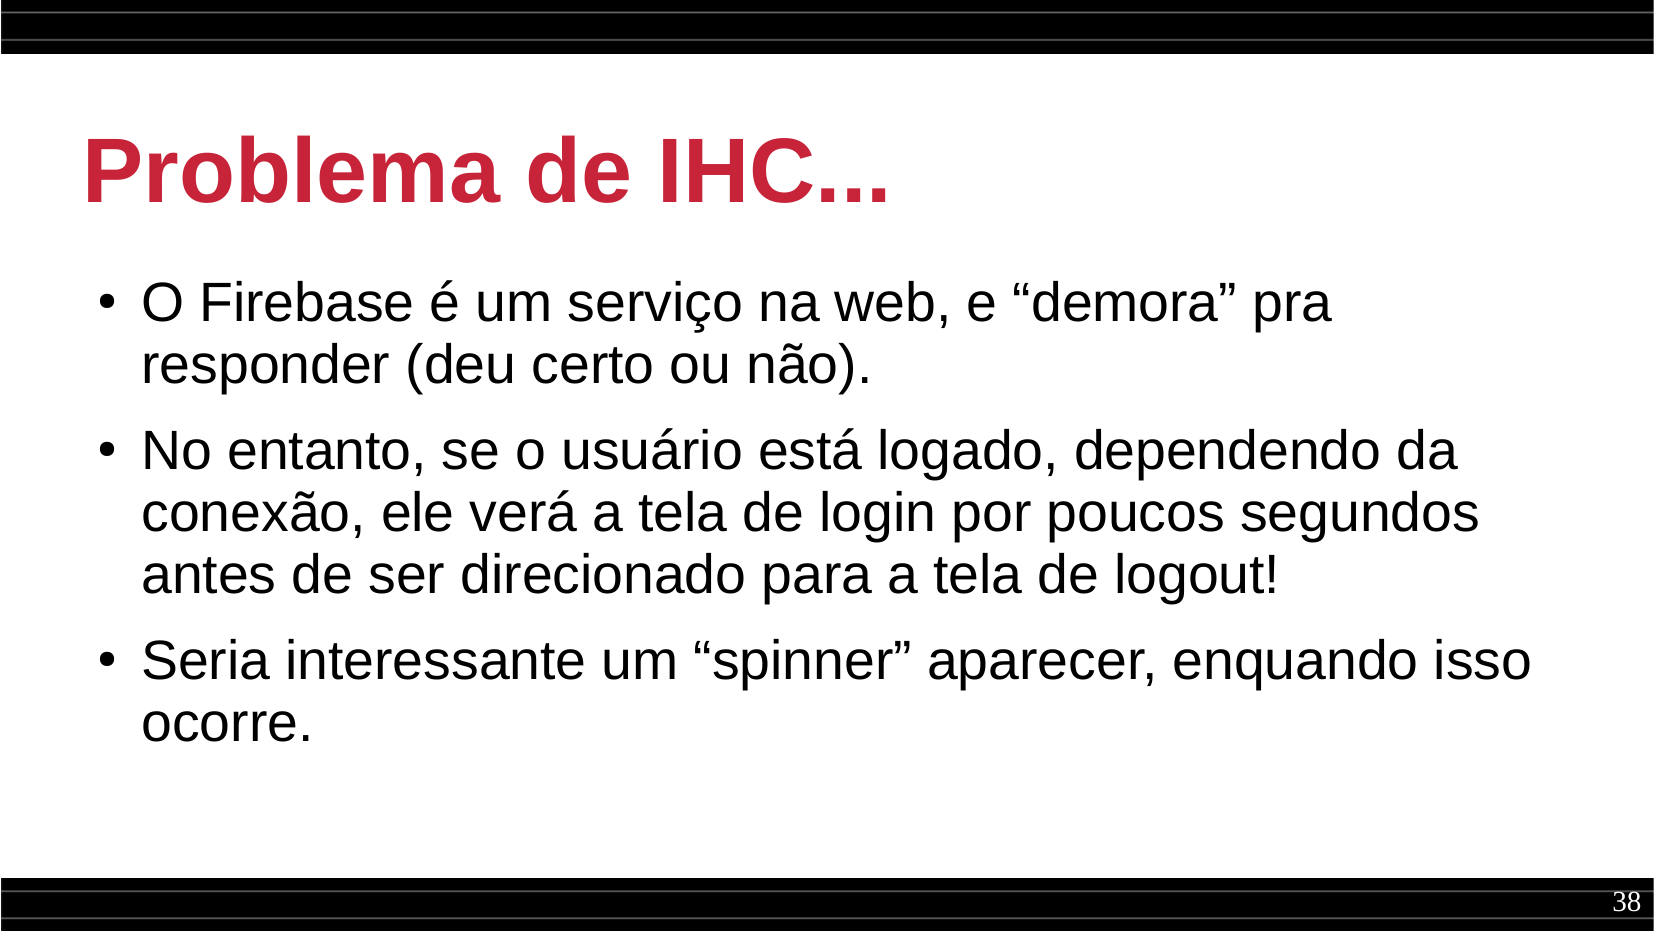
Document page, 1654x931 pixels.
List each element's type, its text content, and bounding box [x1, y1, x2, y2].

title Problema de IHC... [82, 92, 1571, 249]
list O Firebase é um serviço na web, e “demora” pra responder (deu certo ou não). No entanto, se o usuário está logado, dependendo da conexão, ele verá a tela de login por poucos segundos antes de ser direcionado para a tela de logout! Seria interessante um “spinner” aparecer, enquando isso ocorre. [82, 271, 1571, 758]
picture [1, 0, 1654, 54]
picture [1, 878, 1654, 931]
